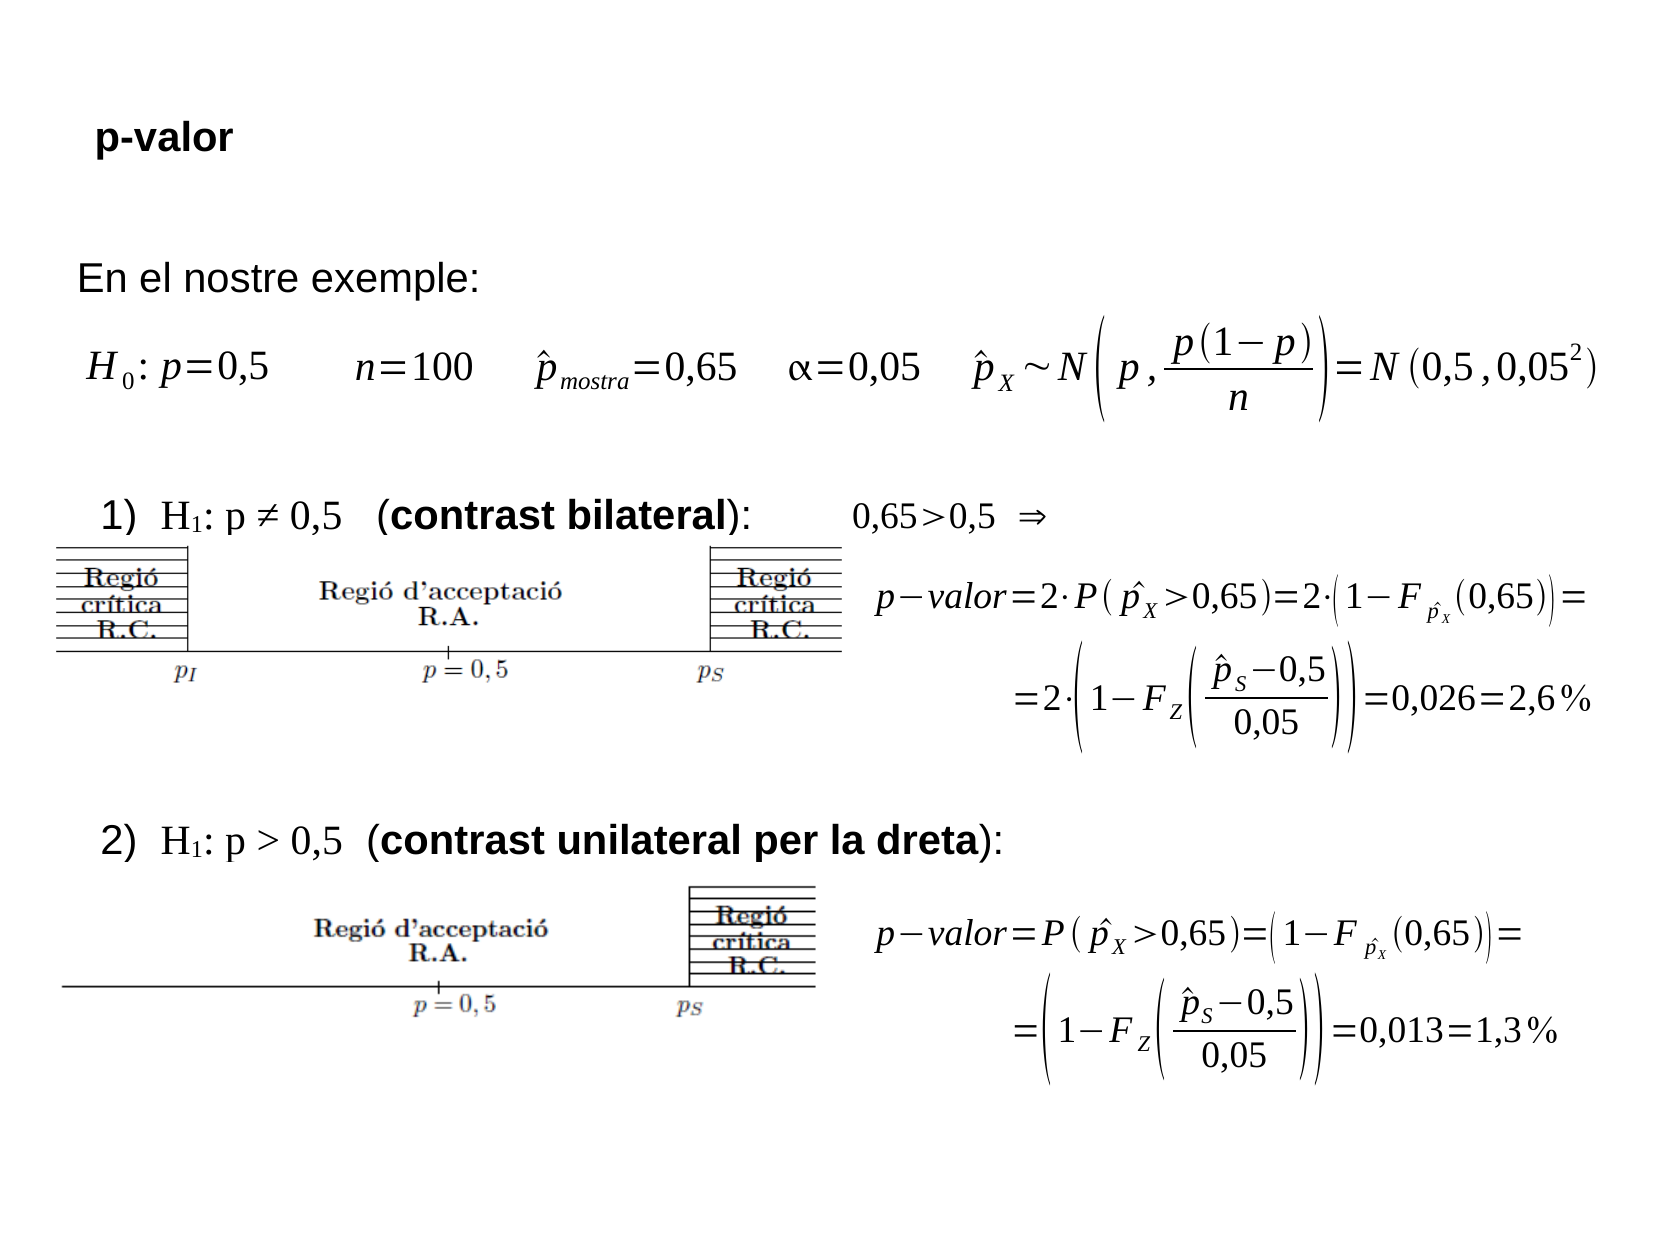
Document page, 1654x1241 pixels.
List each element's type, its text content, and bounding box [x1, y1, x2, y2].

chart [771, 573, 1595, 651]
chart [1004, 970, 1565, 1087]
chart [845, 496, 1055, 539]
chart [780, 342, 928, 390]
text_box 2) H1: p > 0,5 (contrast unilateral per la dreta): [11, 785, 1518, 863]
text_box En el nostre exemple: [0, 224, 1436, 287]
chart [1005, 638, 1599, 755]
text_box p-valor [5, 106, 1453, 169]
chart [863, 909, 1532, 966]
chart [524, 342, 745, 397]
picture [44, 535, 853, 690]
chart [961, 313, 1604, 424]
chart [76, 342, 276, 396]
picture [59, 862, 839, 1027]
text_box 1) H1: p ≠ 0,5 (contrast bilateral): [11, 460, 1312, 537]
chart [347, 342, 480, 390]
